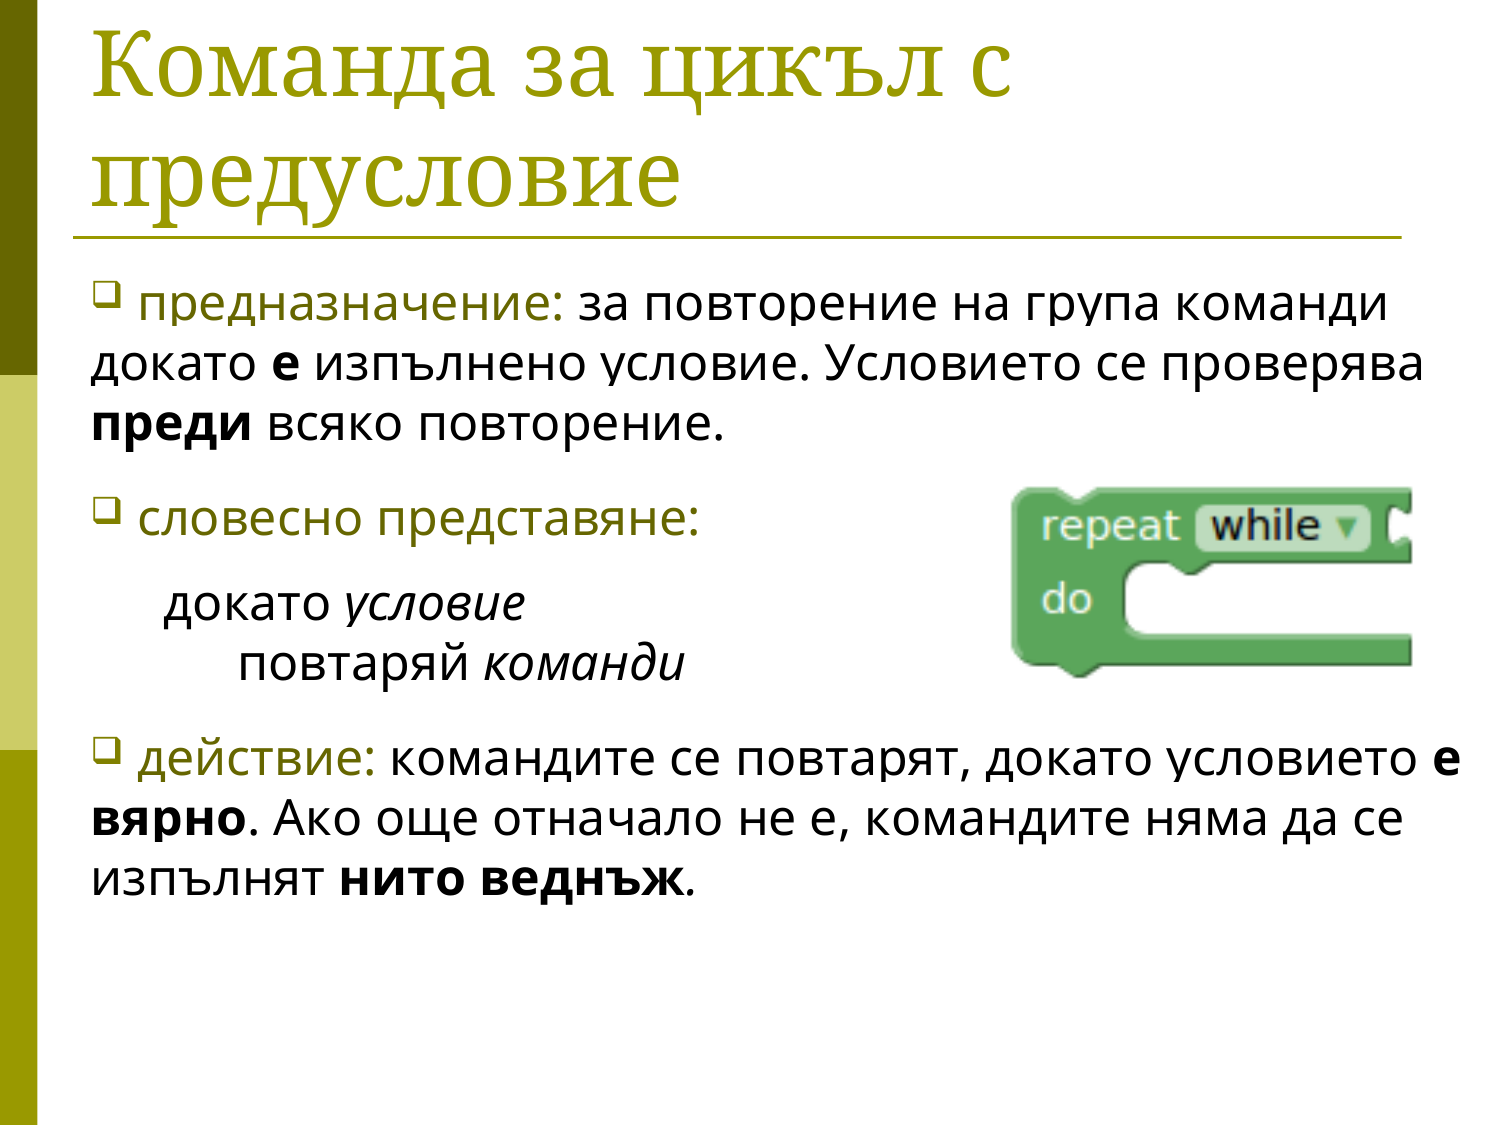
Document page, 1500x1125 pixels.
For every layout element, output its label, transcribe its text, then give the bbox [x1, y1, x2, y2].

picture [986, 456, 1439, 708]
title Команда за цикъл с предусловие [75, 0, 1500, 233]
list предназначение: за повторение на група команди докато е изпълнено условие. Условието се проверява преди всяко повторение. словесно представяне: докато условие повтаряй команди действие: командите се повтарят, докато условието е вярно. Ако още отначало не е, командите няма да се изпълнят нито веднъж. [75, 262, 1500, 1063]
